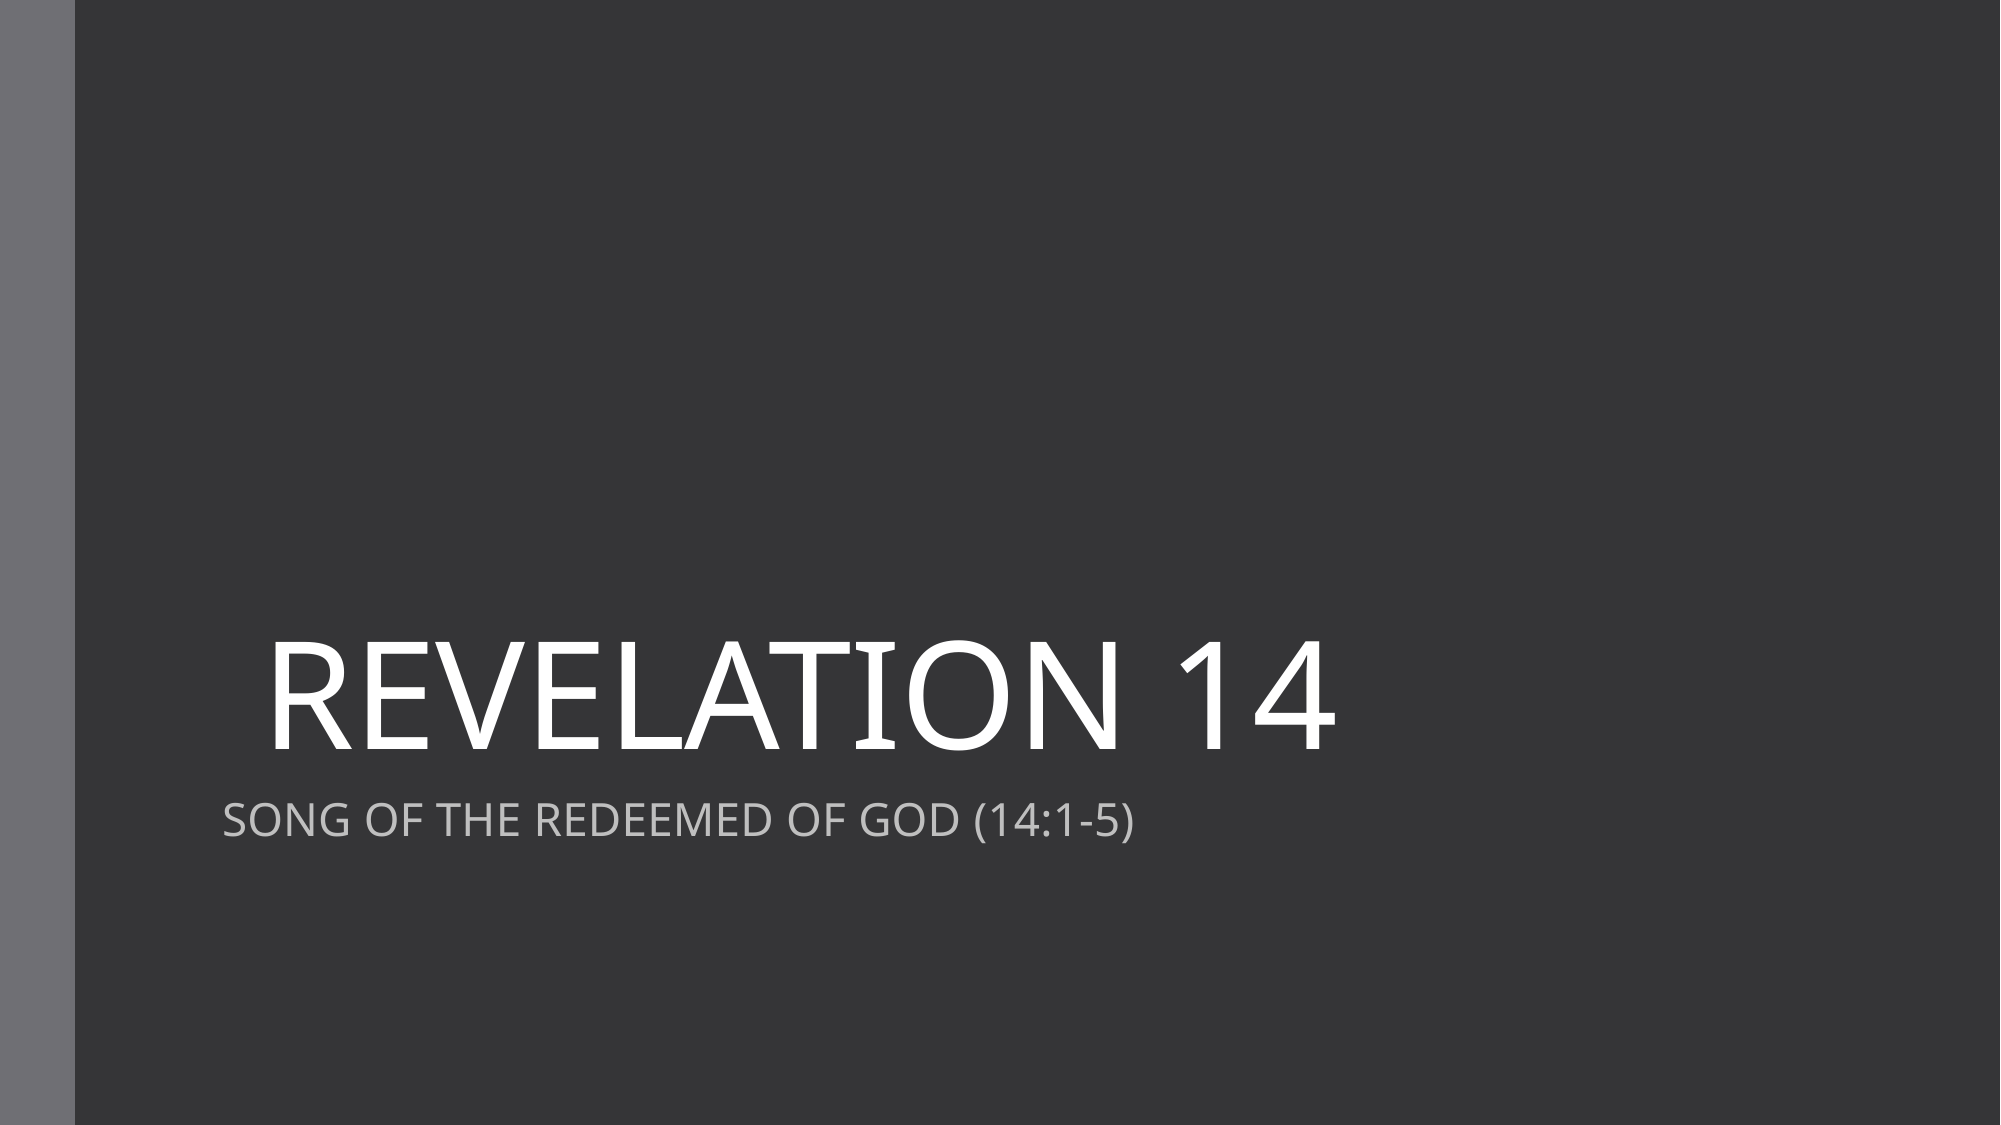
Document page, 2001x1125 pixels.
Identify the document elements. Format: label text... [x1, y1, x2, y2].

title REVELATION 14 [206, 124, 1752, 787]
subtitle SONG OF THE REDEEMED OF GOD (14:1-5) [206, 787, 1752, 1066]
